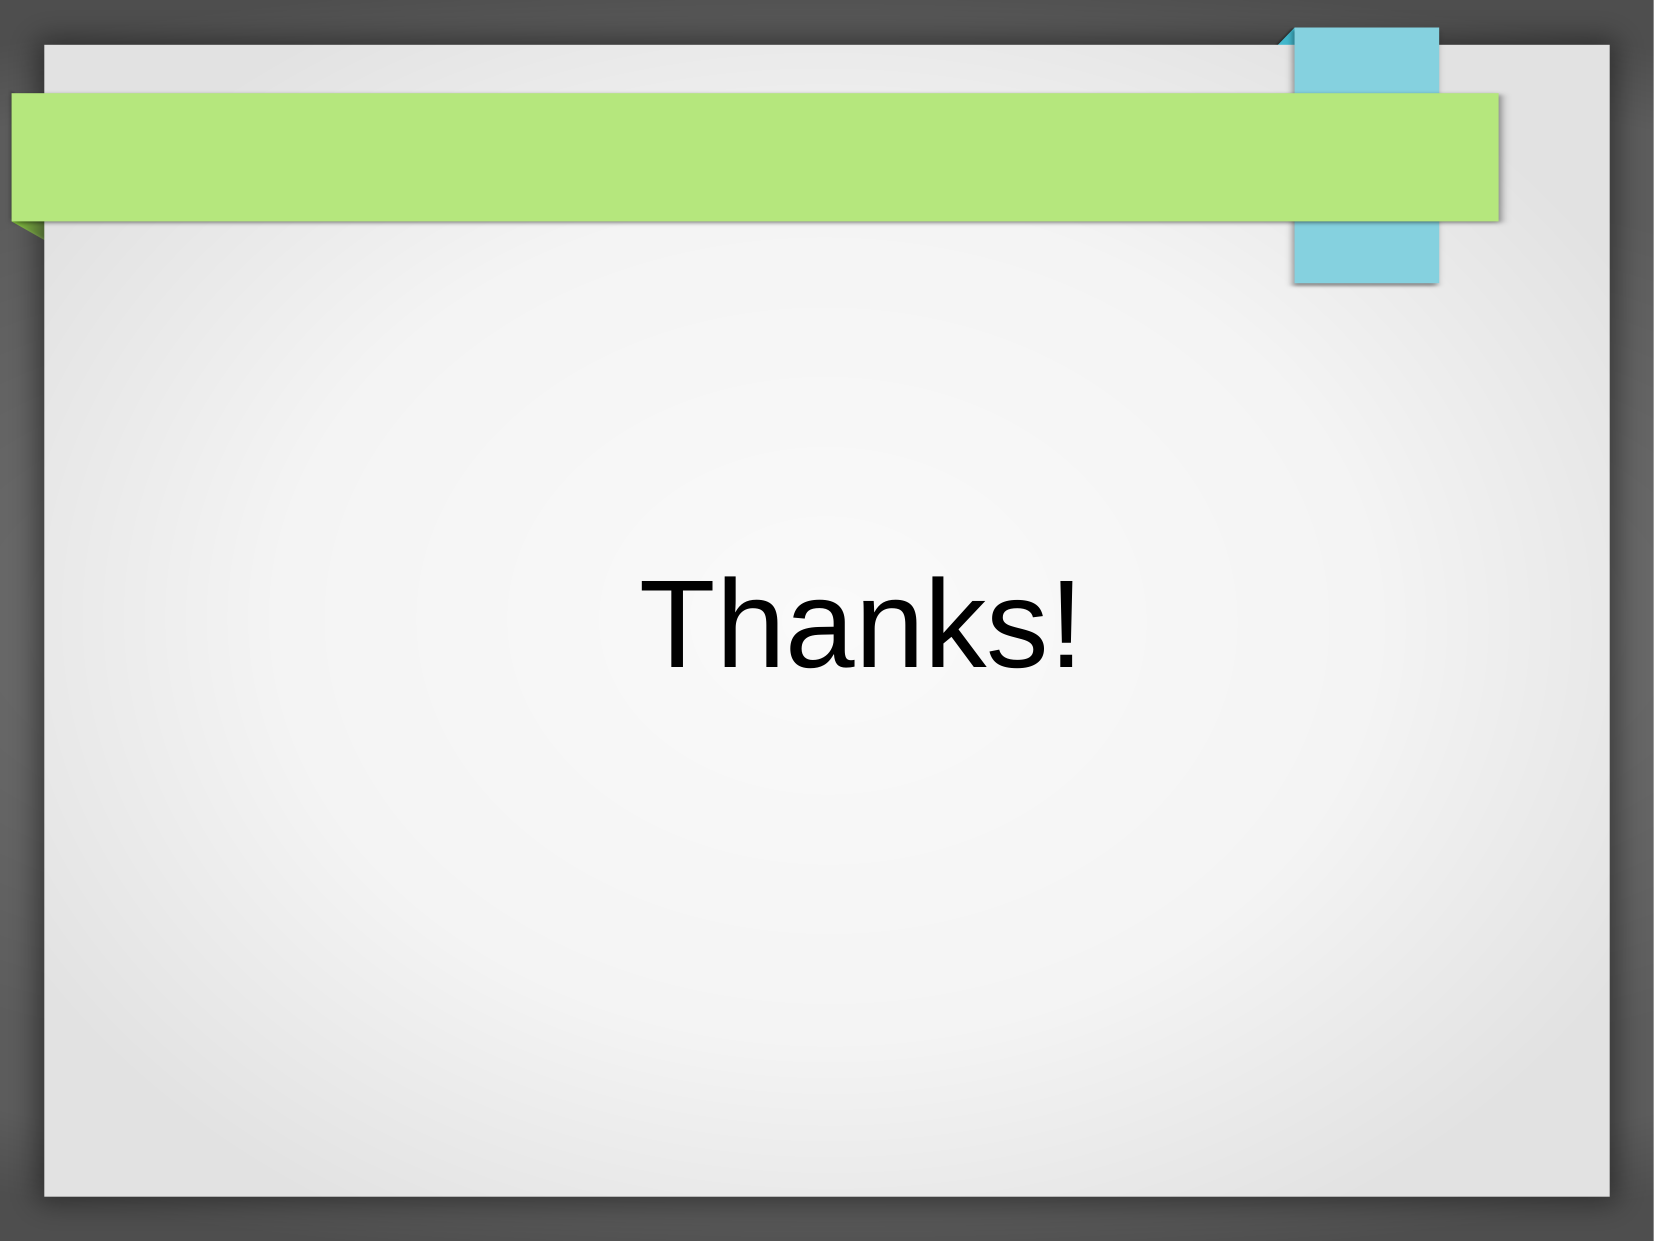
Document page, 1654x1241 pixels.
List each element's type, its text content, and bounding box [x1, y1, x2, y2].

picture [0, 0, 1654, 1241]
list Thanks! [82, 295, 1571, 1015]
